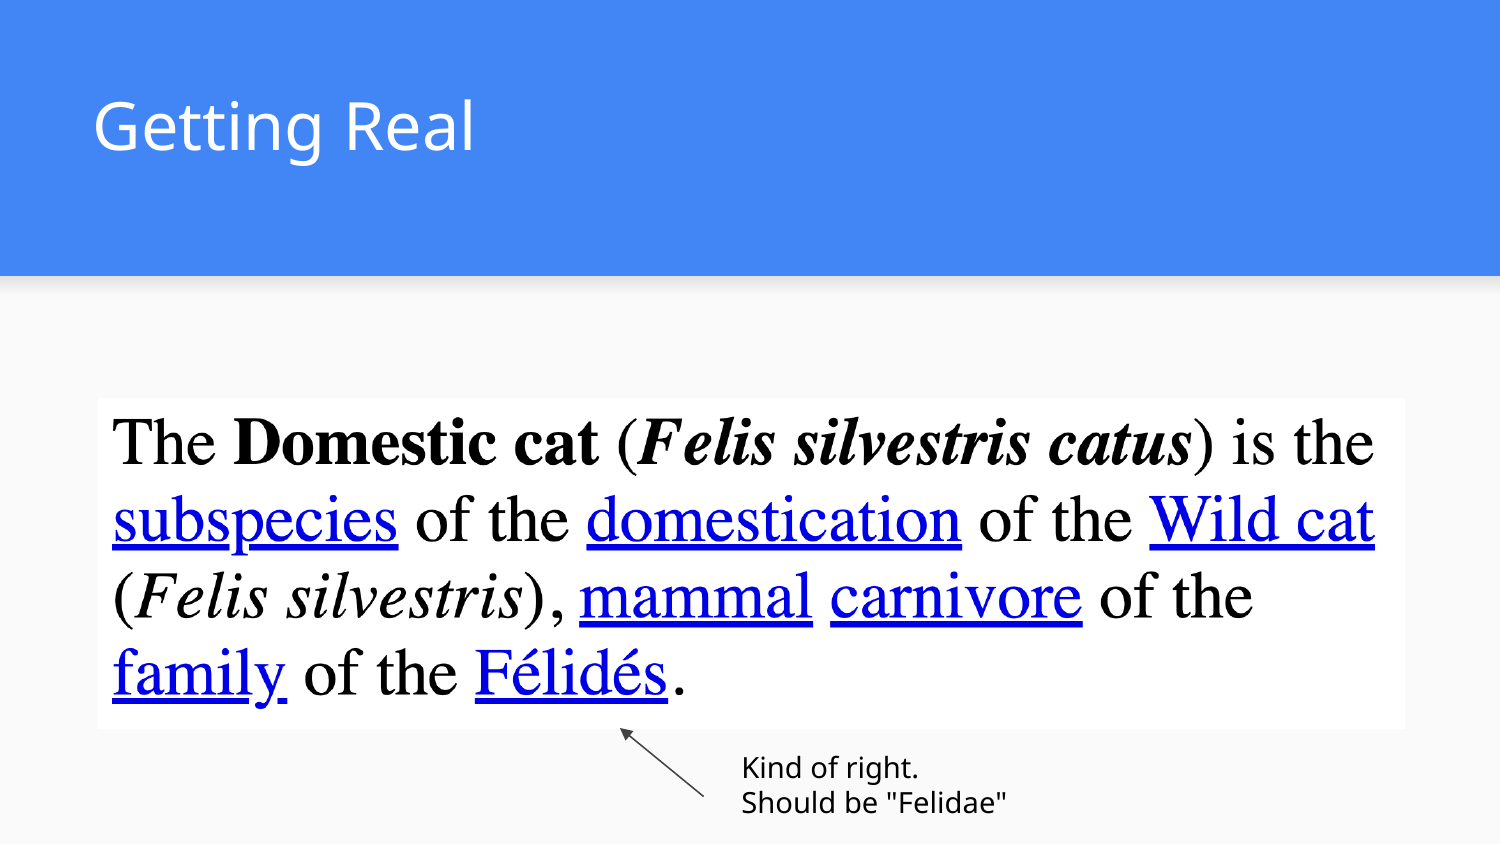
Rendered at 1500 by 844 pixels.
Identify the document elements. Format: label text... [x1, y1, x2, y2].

text_box Kind of right. Should be "Felidae" [726, 734, 1031, 835]
picture [98, 398, 1405, 729]
title Getting Real [77, 58, 1427, 185]
